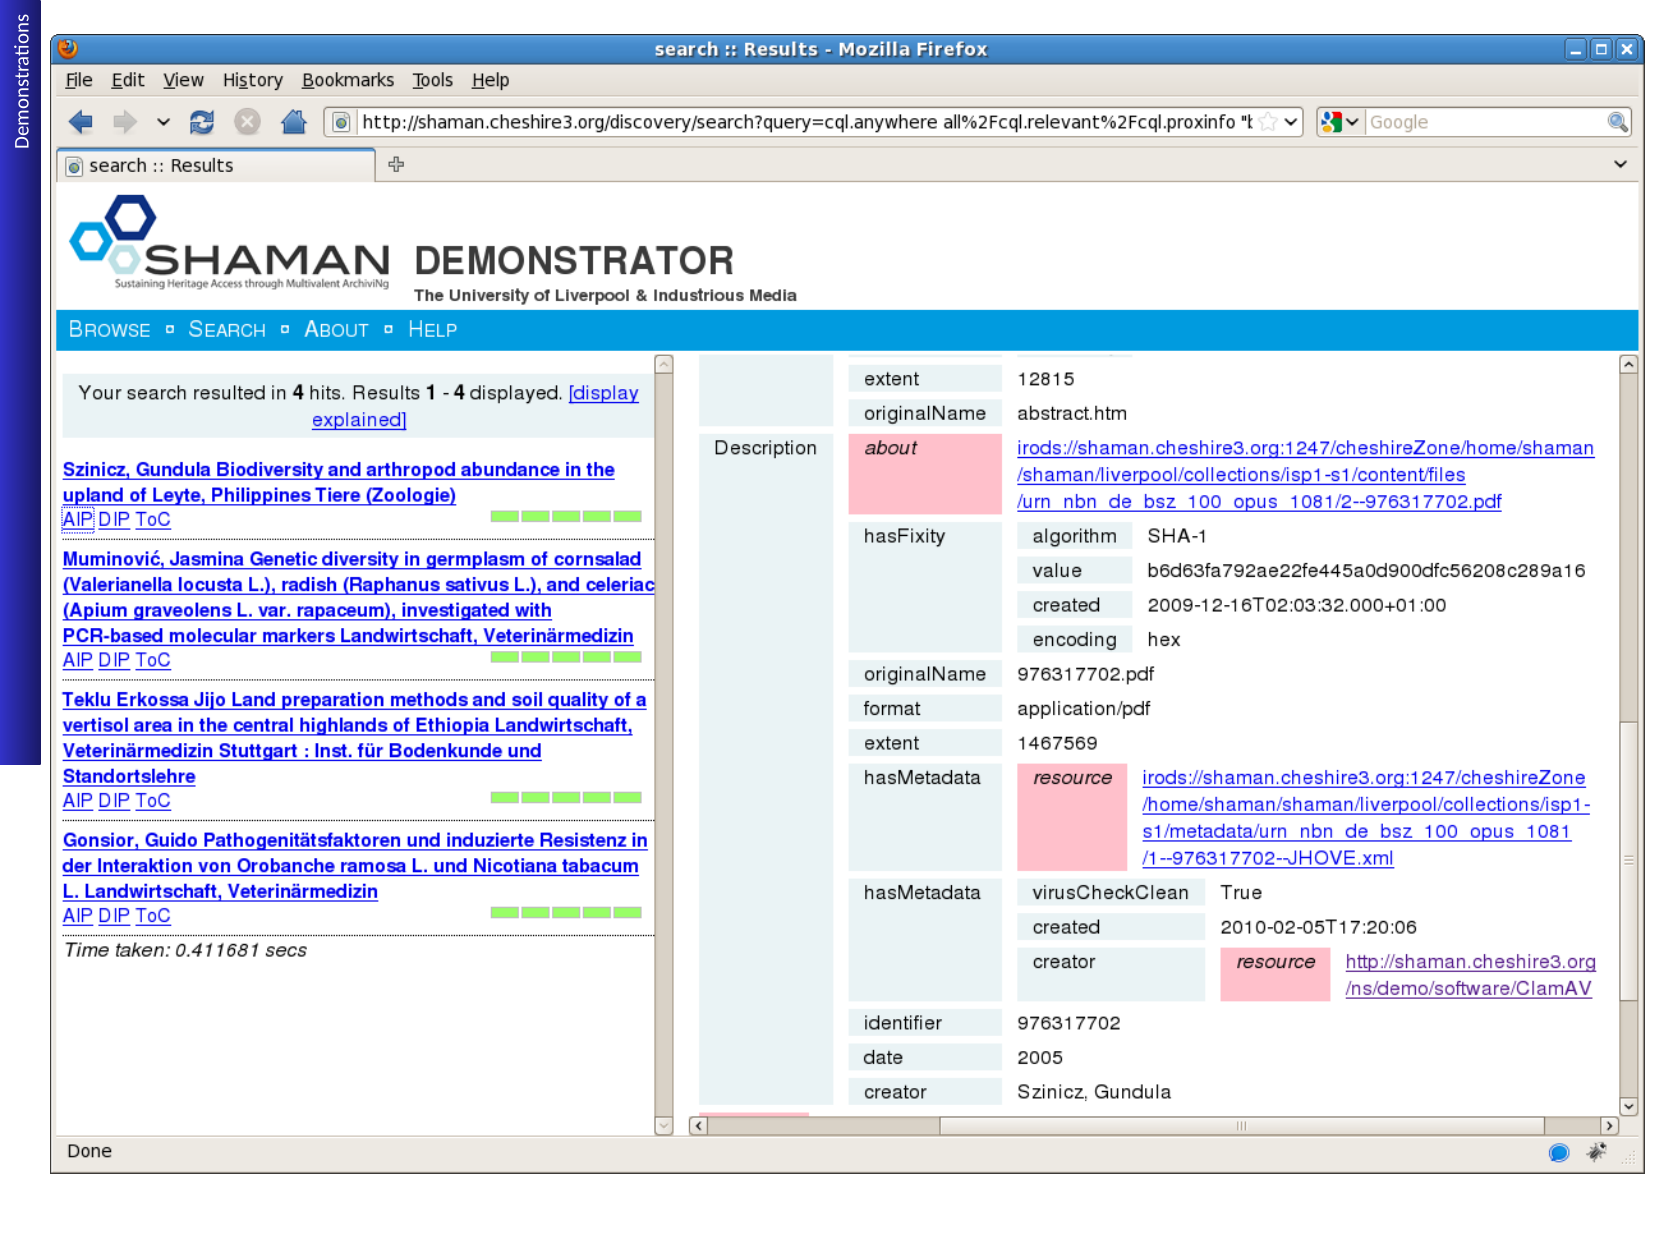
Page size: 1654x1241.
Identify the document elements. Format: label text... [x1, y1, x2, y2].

picture [50, 34, 1645, 1174]
text_box Demonstrations [0, 0, 41, 765]
